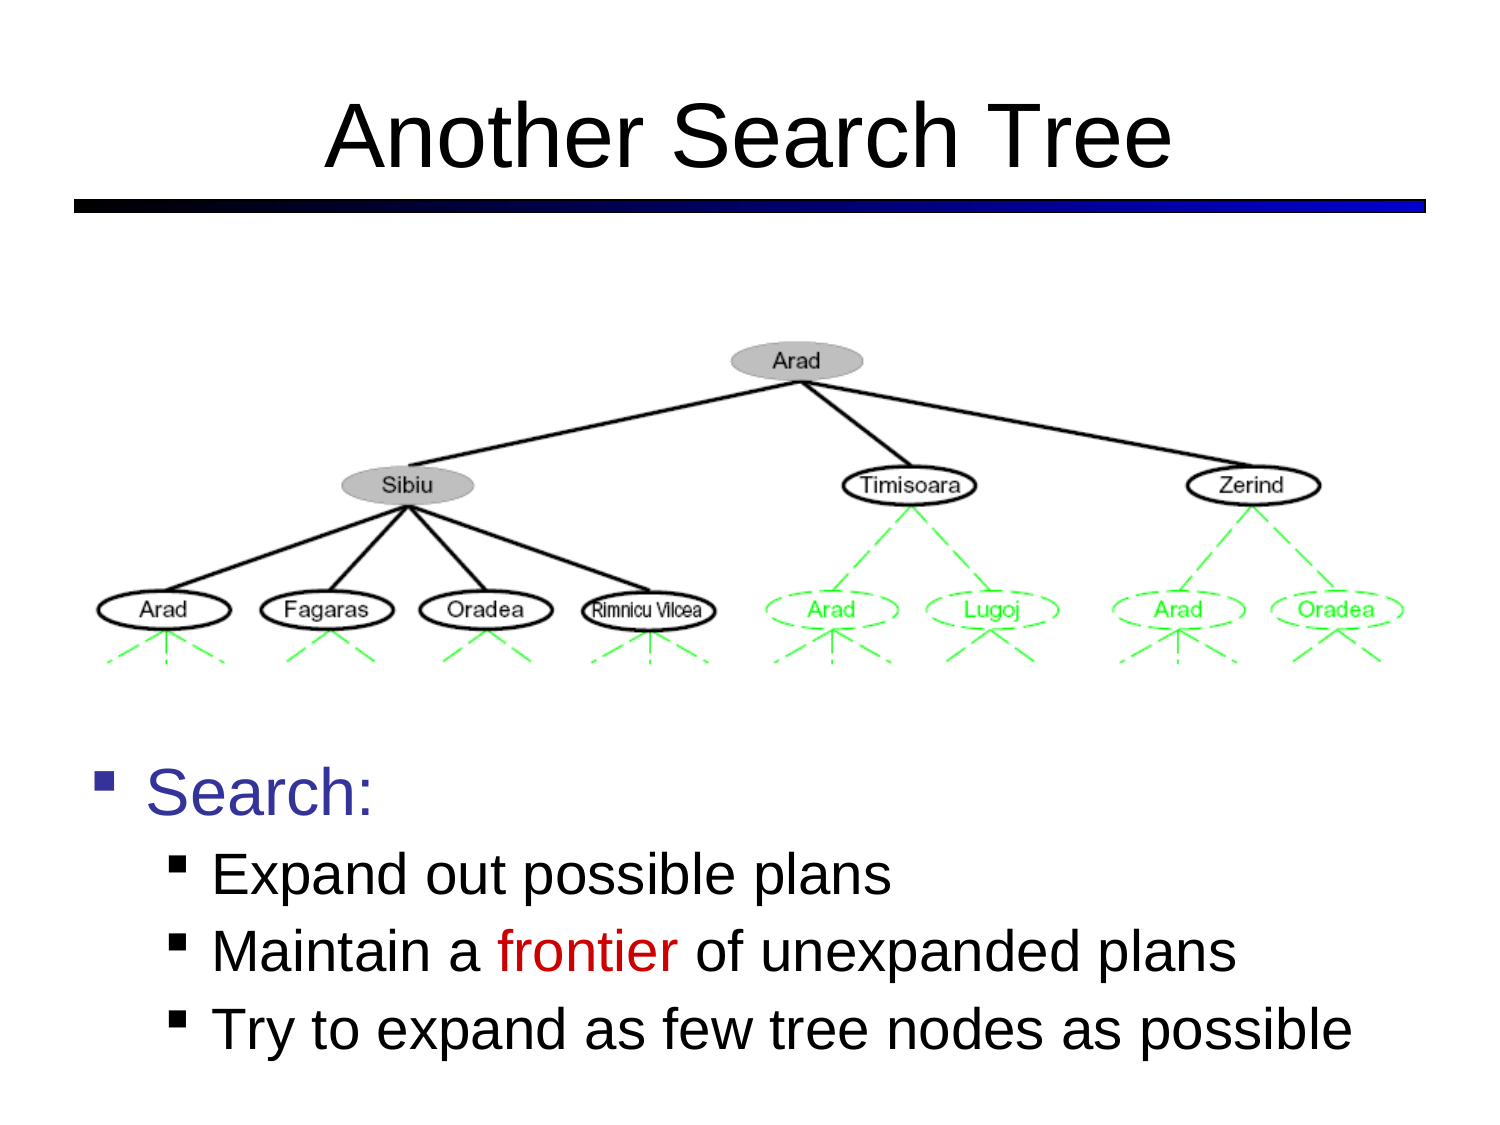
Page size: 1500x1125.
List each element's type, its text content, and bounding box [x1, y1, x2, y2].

picture [87, 335, 1413, 676]
text_box Search: Expand out possible plans Maintain a frontier of unexpanded plans Try to expand as few tree nodes as possible [75, 749, 1426, 1075]
text_box Another Search Tree [75, 37, 1426, 225]
